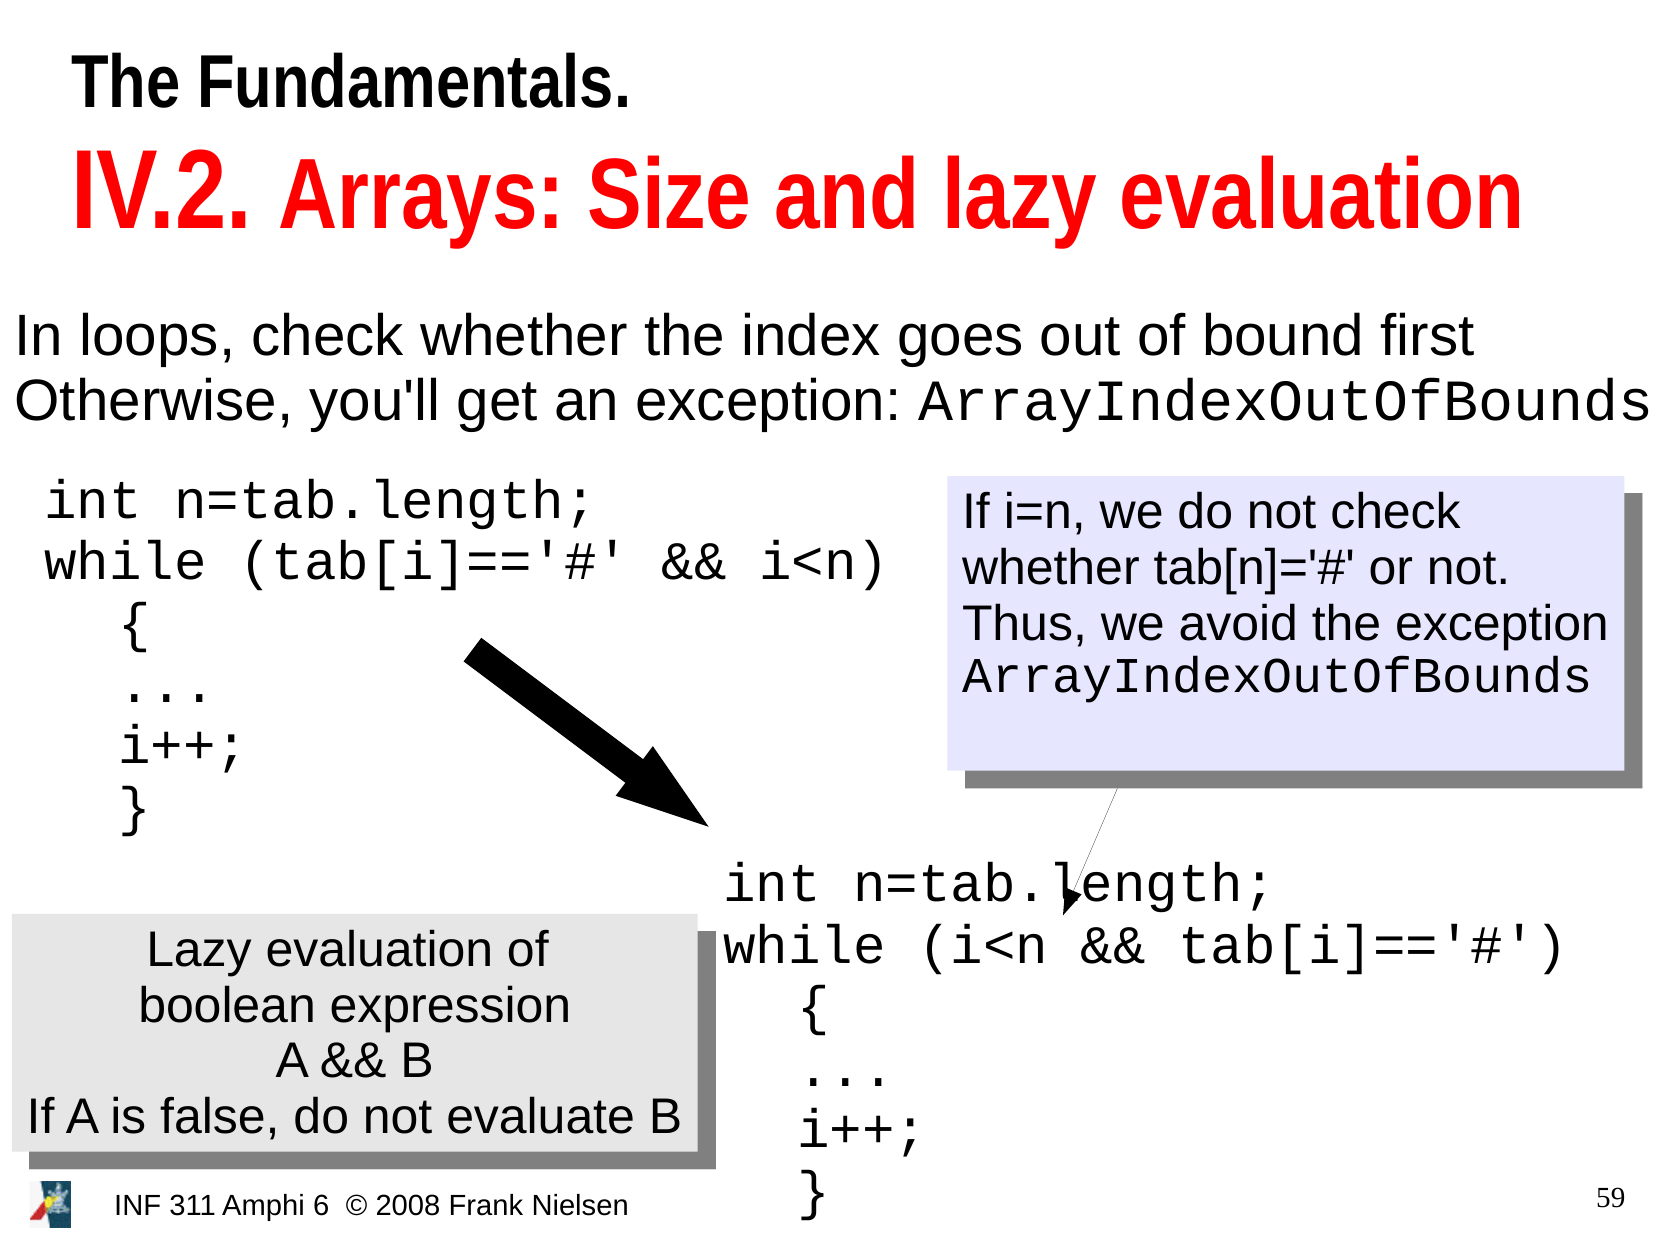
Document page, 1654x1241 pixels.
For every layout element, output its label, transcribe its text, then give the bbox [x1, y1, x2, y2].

text_box int n=tab.length; while (tab[i]=='#' && i<n) { ... i++; } [29, 465, 905, 827]
text_box In loops, check whether the index goes out of bound first Otherwise, you'll get an exception: ArrayIndexOutOfBounds [0, 295, 1654, 444]
text_box int n=tab.length; while (i<n && tab[i]=='#') { ... i++; } [708, 849, 1584, 1211]
text_box Lazy evaluation of boolean expression A && B If A is false, do not evaluate B [11, 913, 698, 1152]
text_box If i=n, we do not check whether tab[n]='#' or not. Thus, we avoid the exception ArrayIndexOutOfBounds [947, 476, 1625, 768]
text_box The Fundamentals. IV.2. Arrays: Size and lazy evaluation [56, 29, 1537, 260]
picture [29, 1181, 71, 1228]
